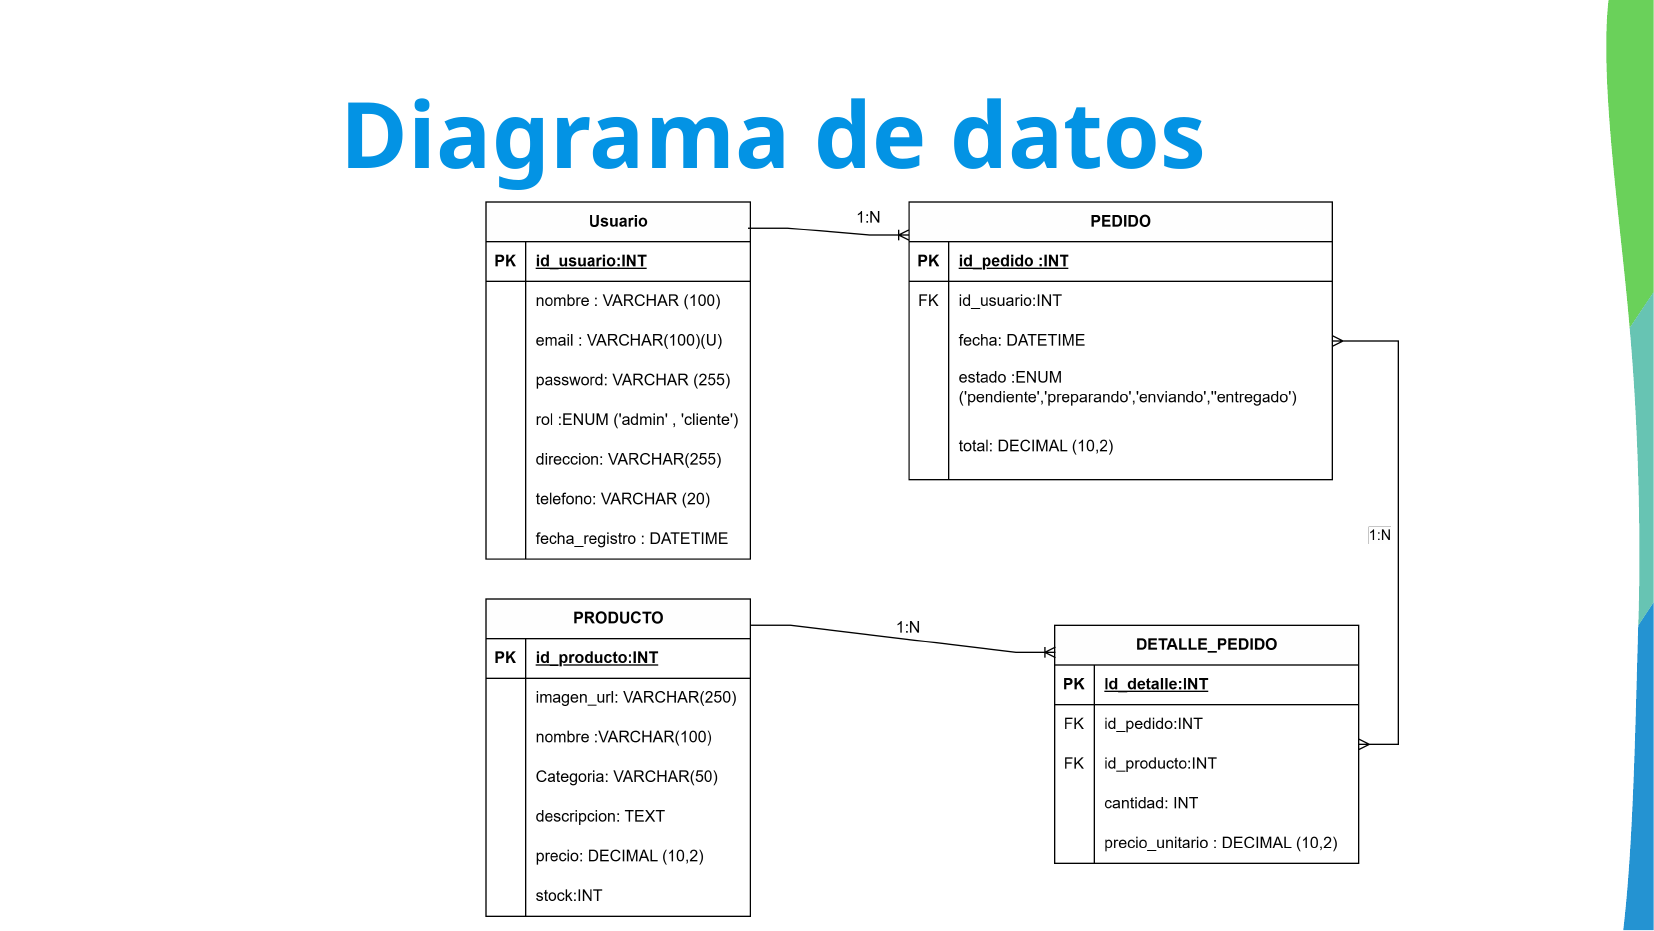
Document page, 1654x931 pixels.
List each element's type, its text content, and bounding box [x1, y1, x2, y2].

picture [472, 188, 1424, 930]
title Diagrama de datos [29, 59, 1518, 207]
